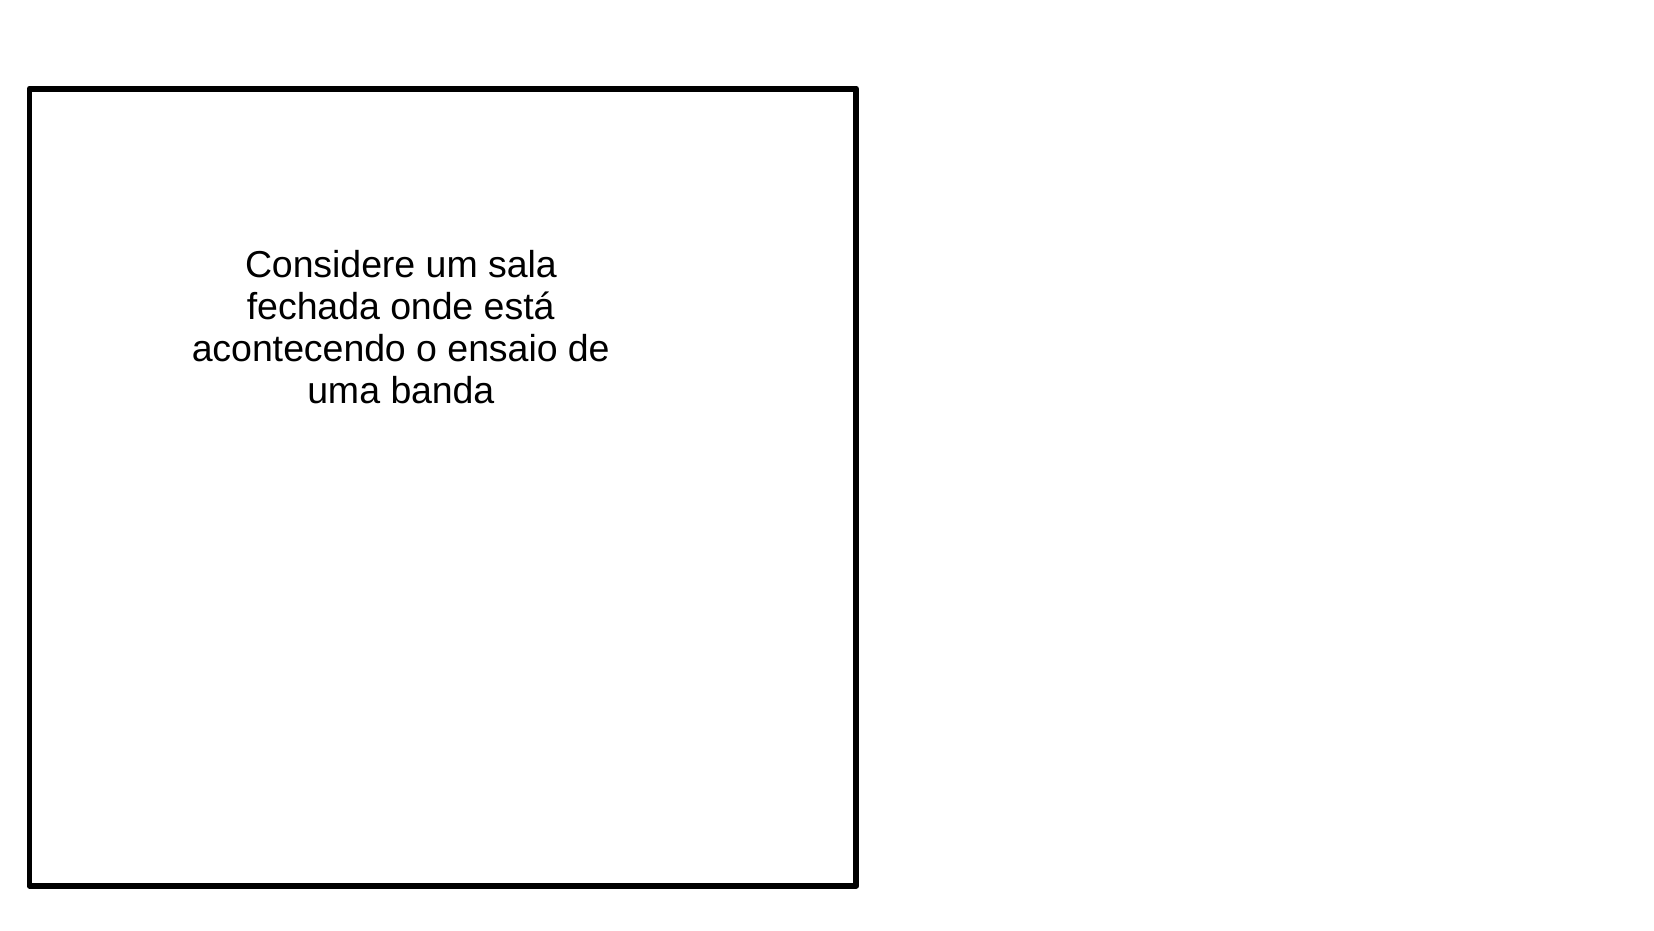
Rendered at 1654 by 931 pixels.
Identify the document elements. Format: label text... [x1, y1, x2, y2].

text_box Considere um sala fechada onde está acontecendo o ensaio de uma banda [177, 236, 650, 419]
